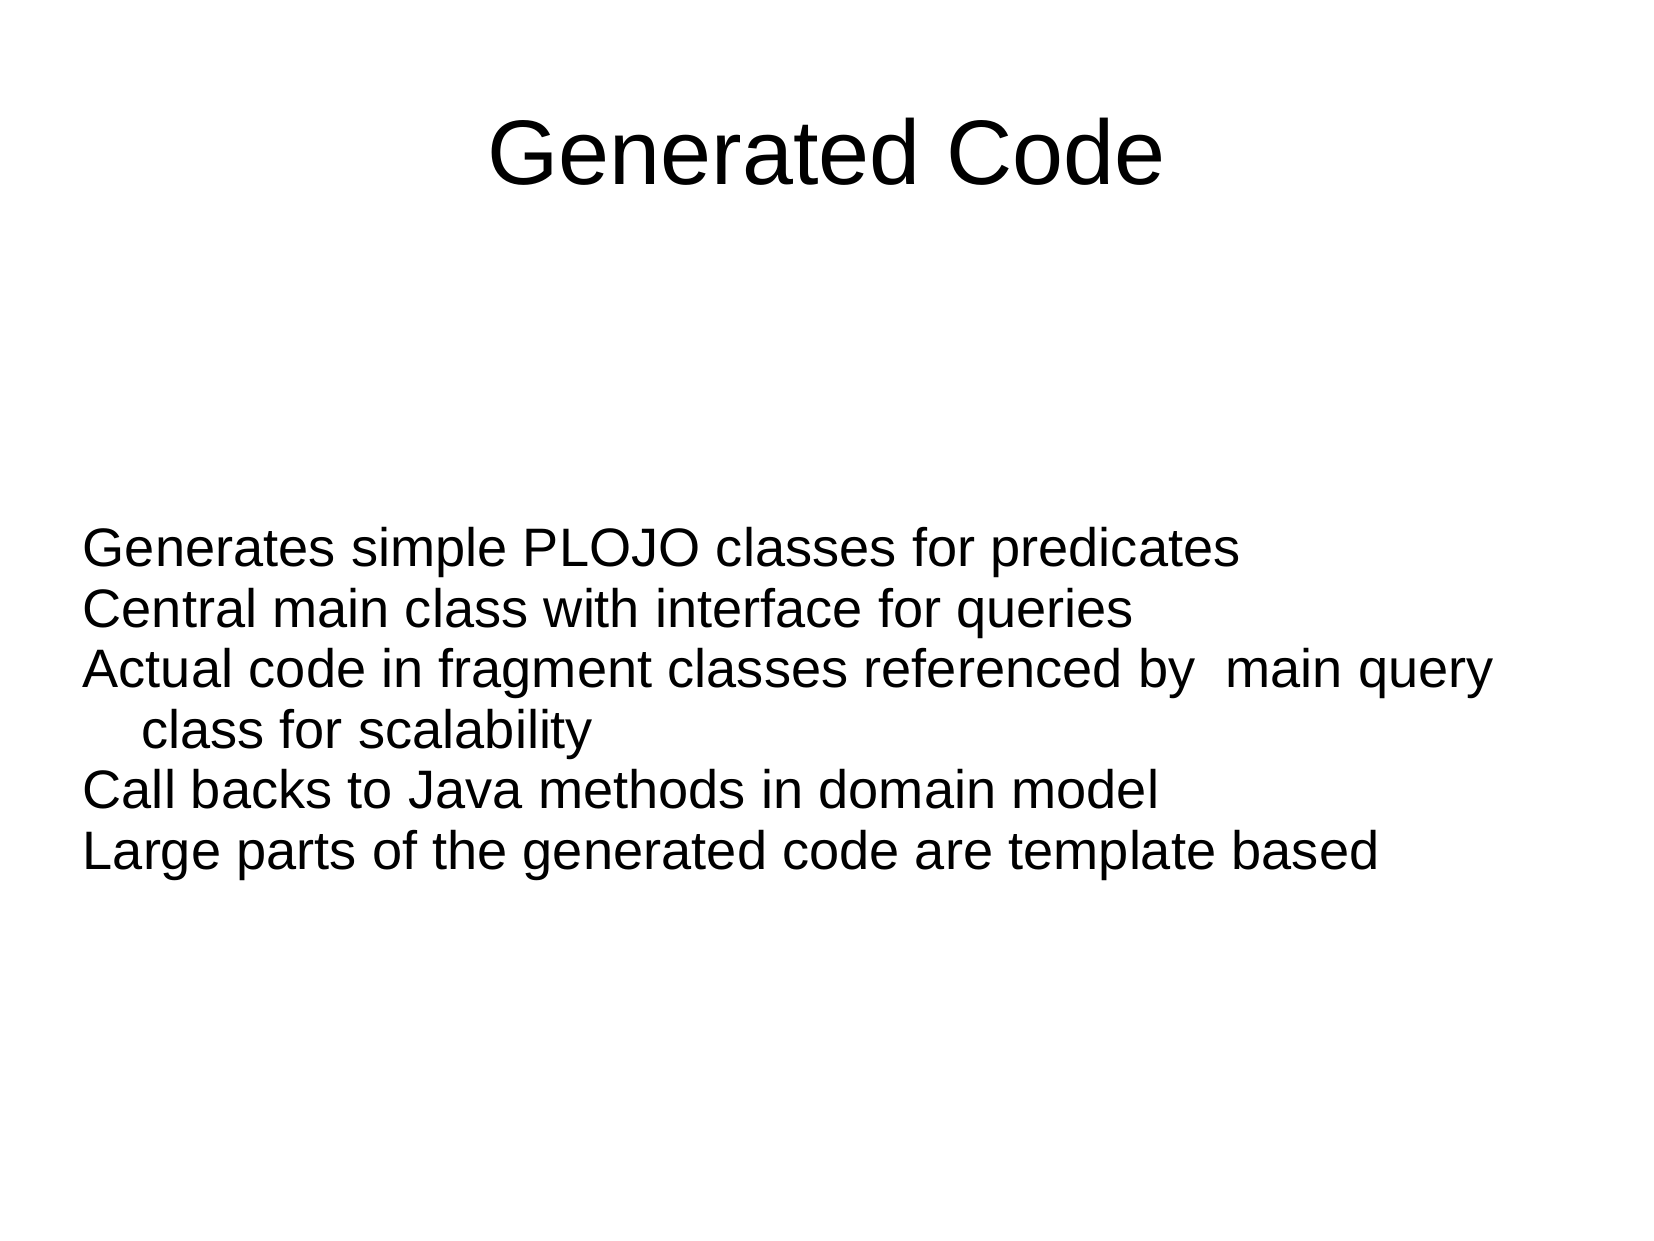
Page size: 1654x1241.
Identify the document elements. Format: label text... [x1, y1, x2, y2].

title Generated Code [82, 56, 1571, 250]
subtitle Generates simple PLOJO classes for predicates Central main class with interface for queries Actual code in fragment classes referenced by main query class for scalability Call backs to Java methods in domain model Large parts of the generated code are template based [82, 297, 1571, 1102]
